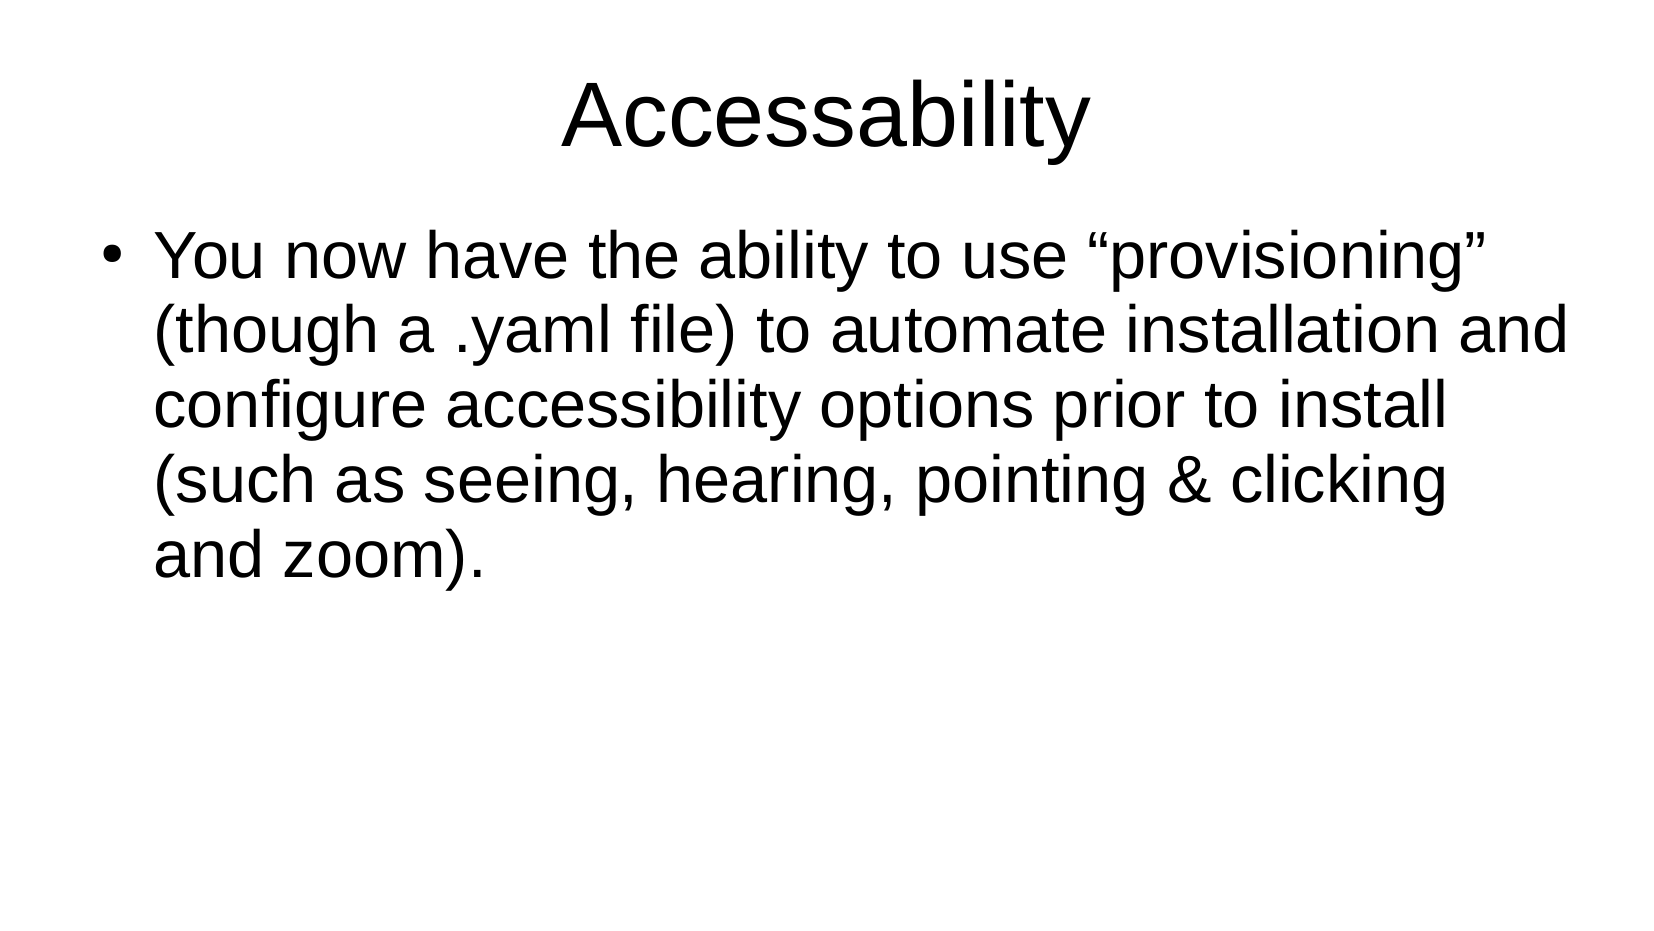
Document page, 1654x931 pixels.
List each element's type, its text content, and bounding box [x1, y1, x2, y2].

list You now have the ability to use “provisioning” (though a .yaml file) to automate installation and configure accessibility options prior to install (such as seeing, hearing, pointing & clicking and zoom). [82, 217, 1571, 863]
title Accessability [82, 37, 1571, 193]
